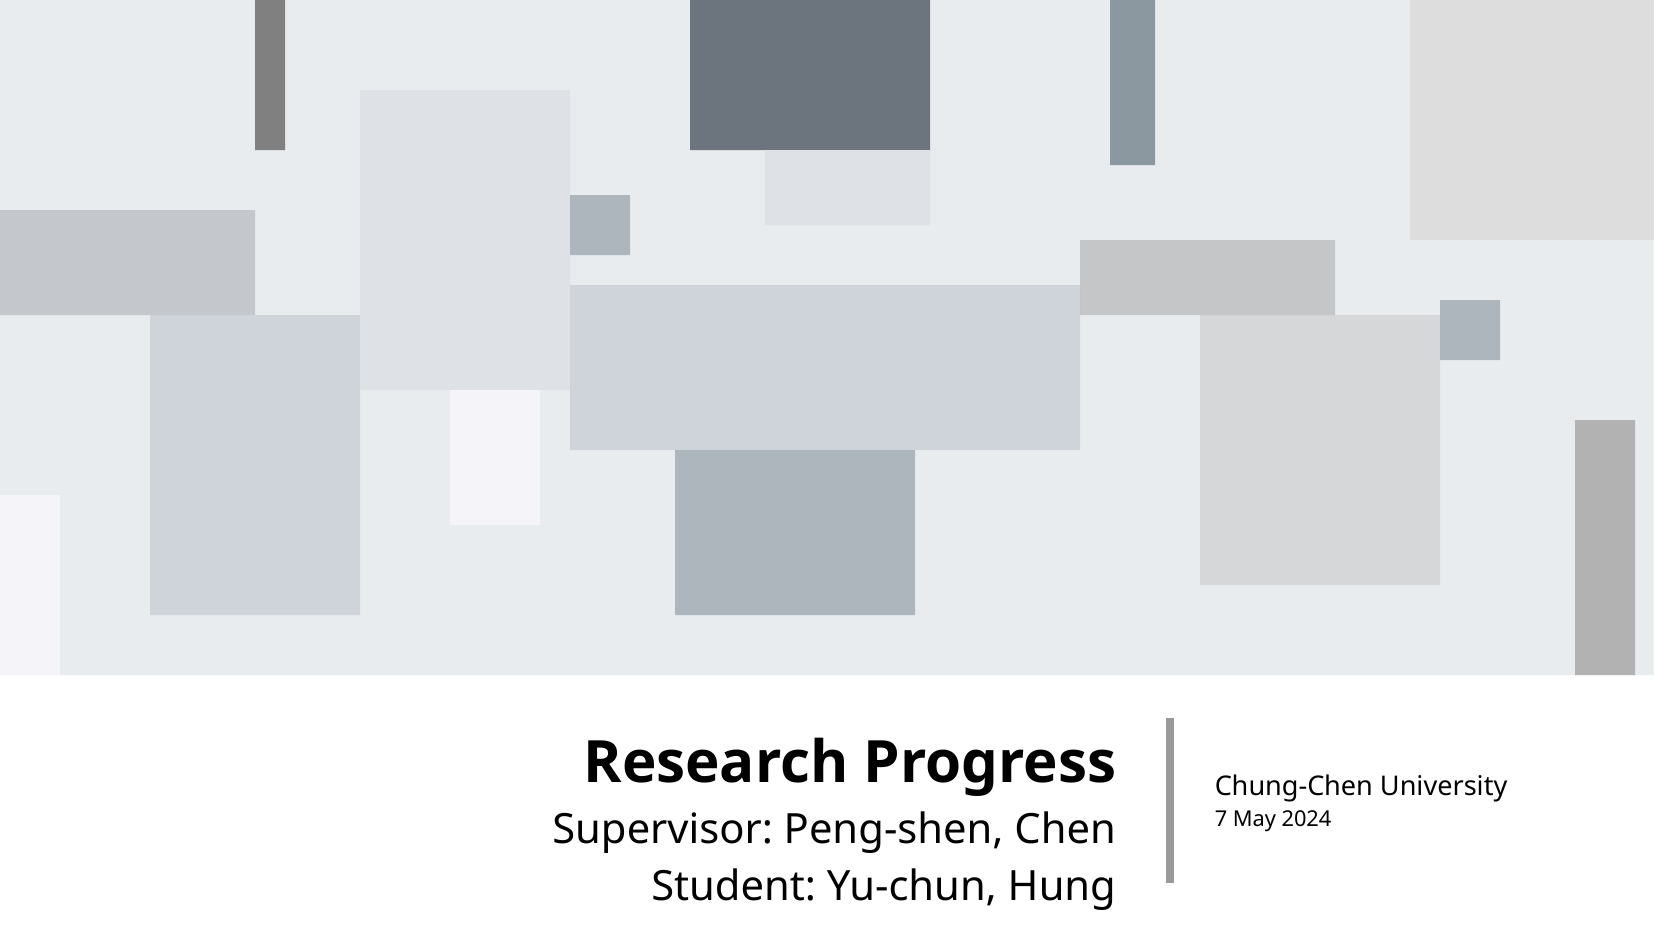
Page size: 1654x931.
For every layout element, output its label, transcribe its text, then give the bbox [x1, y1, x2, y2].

text_box Chung-Chen University 7 May 2024 [1200, 759, 1591, 841]
text_box Research Progress Supervisor: Peng-shen, Chen Student: Yu-chun, Hung [525, 712, 1131, 931]
